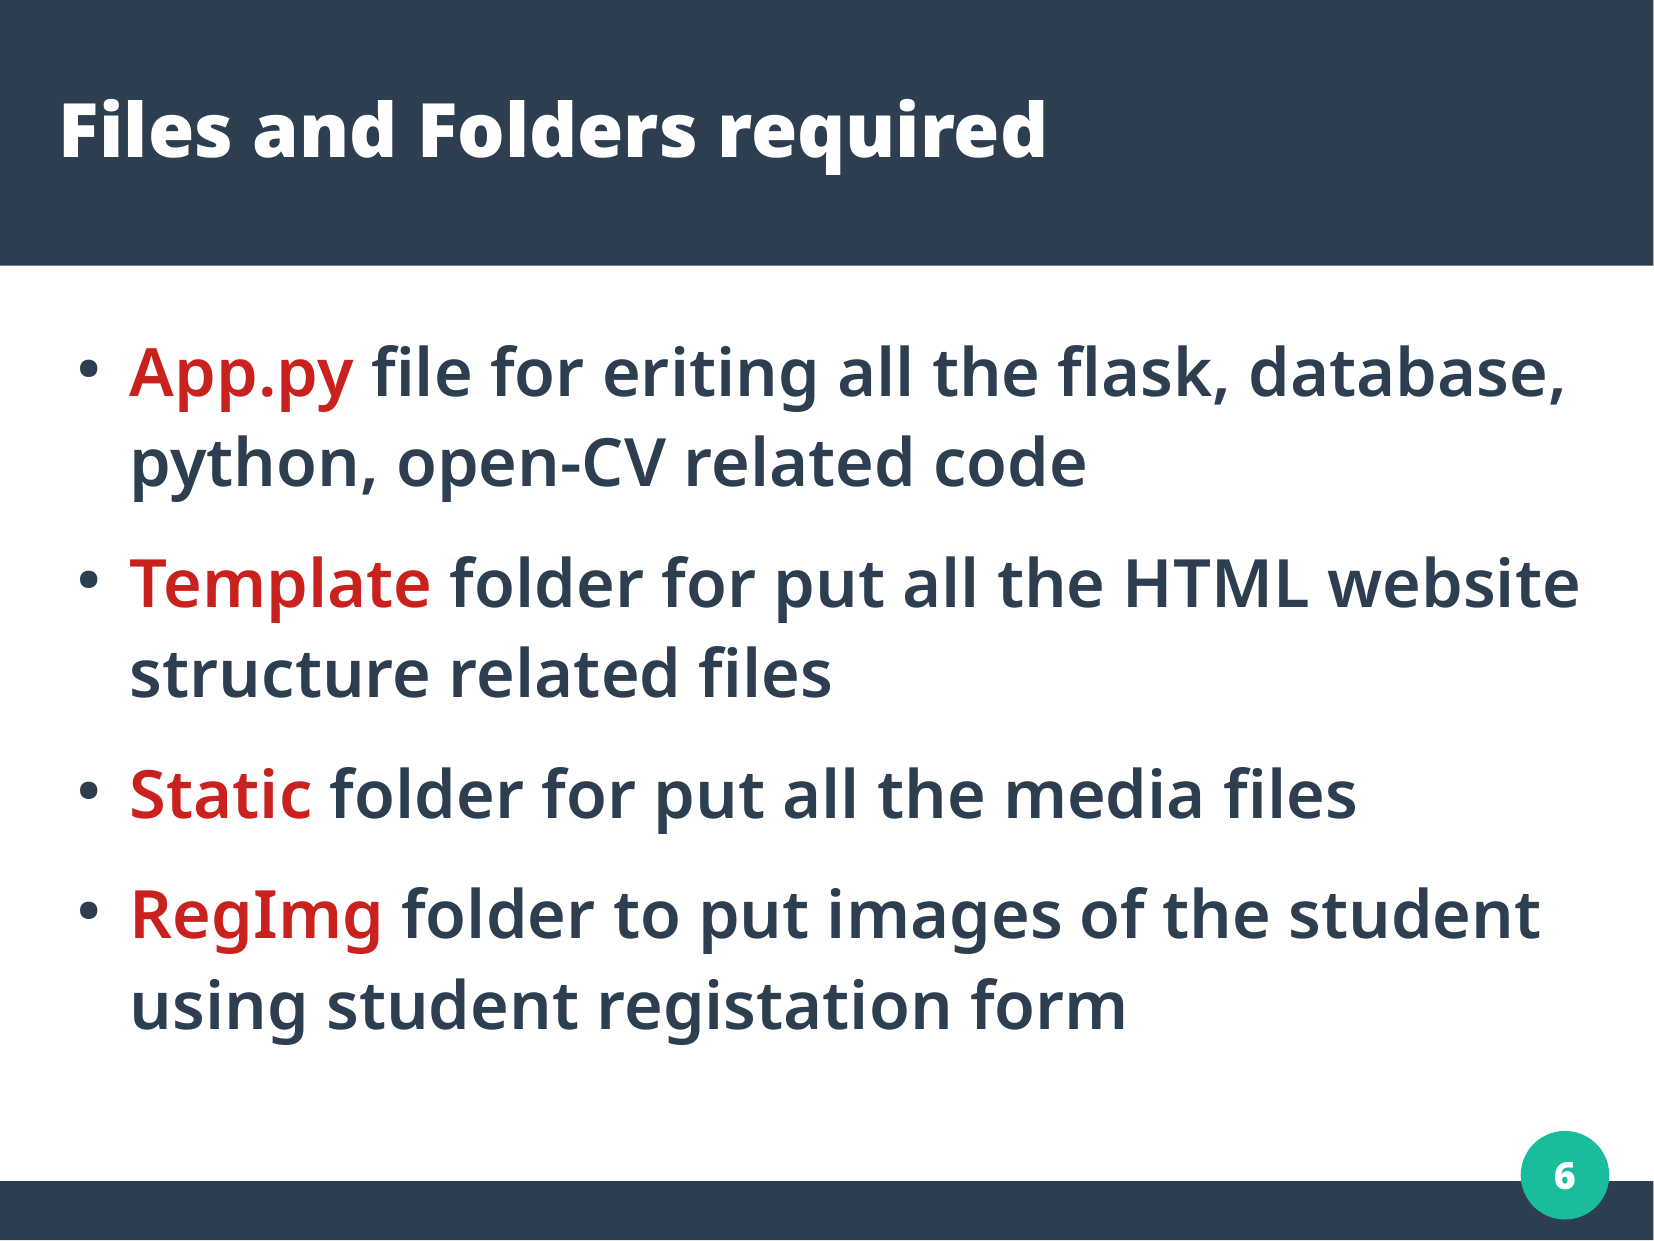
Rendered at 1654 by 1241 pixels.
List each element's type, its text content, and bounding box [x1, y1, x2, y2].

list App.py file for eriting all the flask, database, python, open-CV related code Template folder for put all the HTML website structure related files Static folder for put all the media files RegImg folder to put images of the student using student registation form [59, 324, 1595, 1152]
title Files and Folders required [59, 49, 1595, 207]
